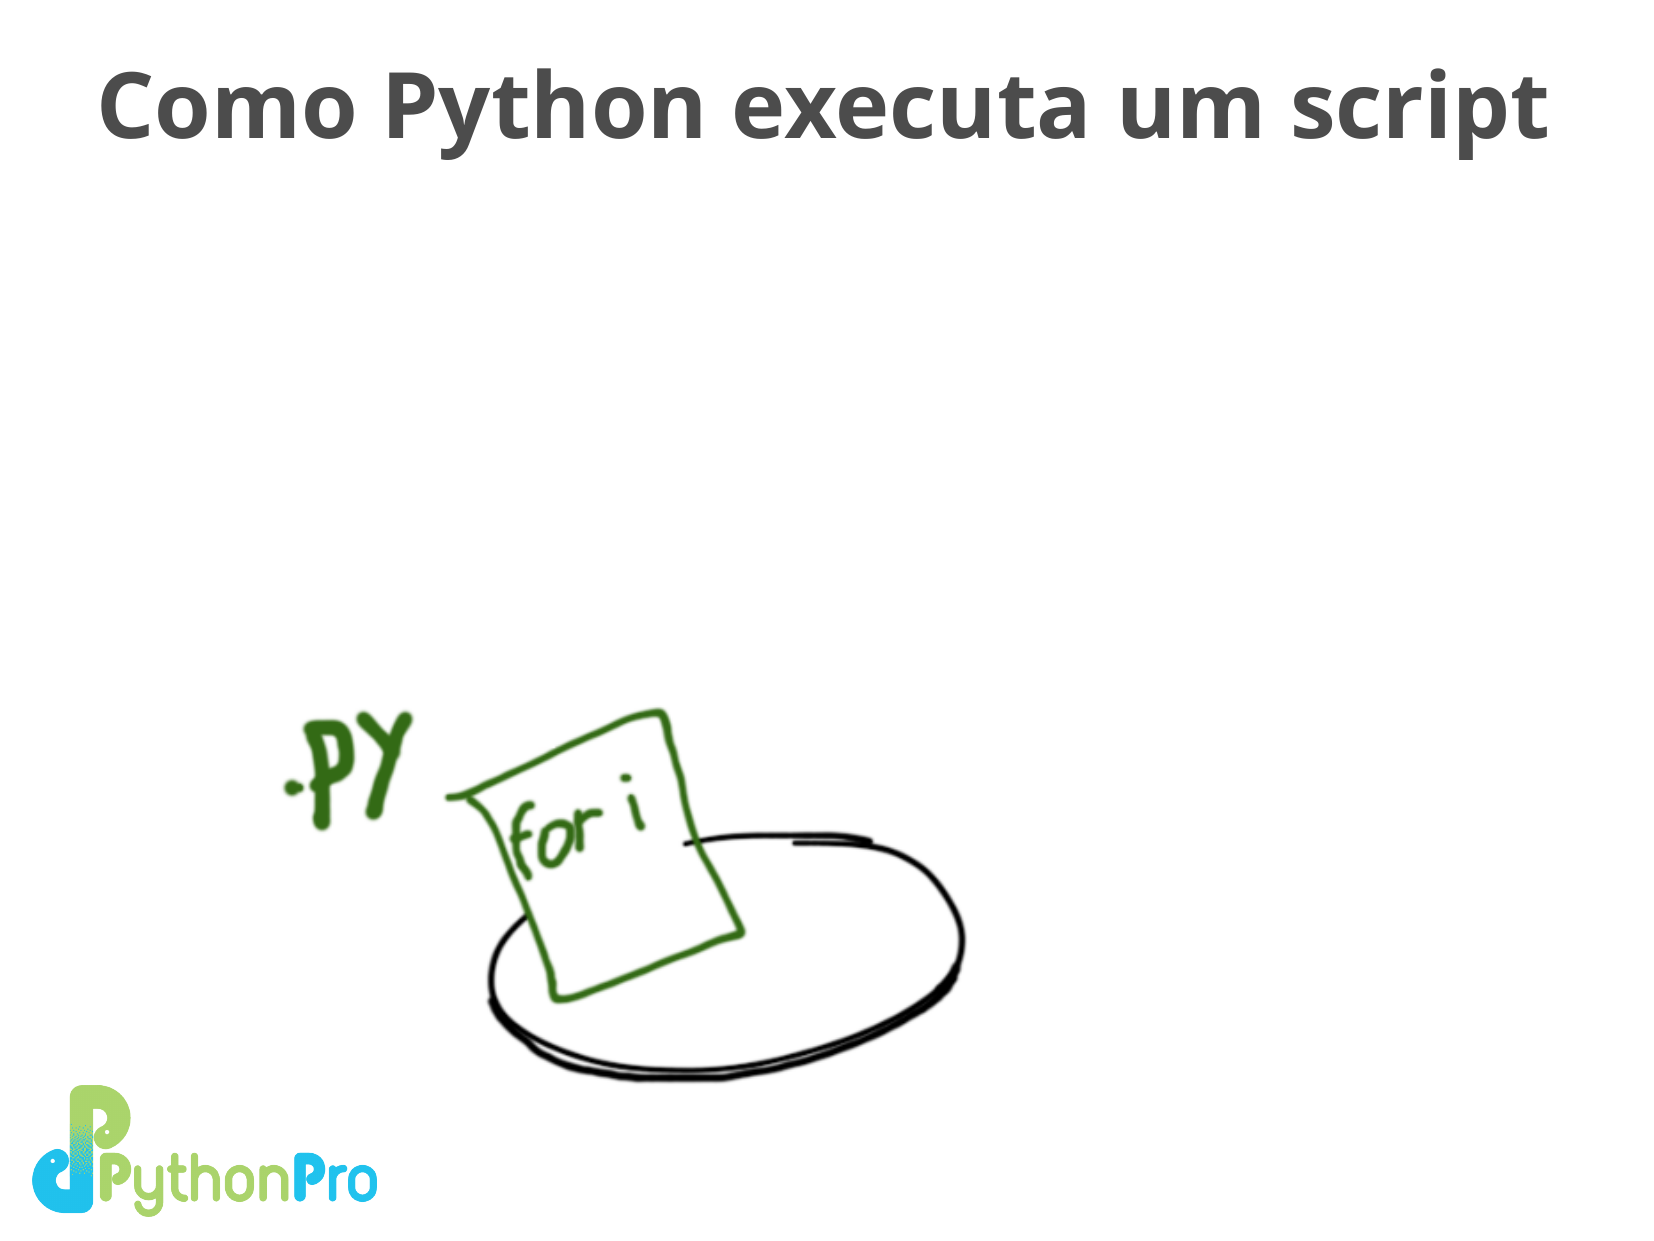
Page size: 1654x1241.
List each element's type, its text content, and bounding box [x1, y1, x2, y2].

title Como Python executa um script [79, 0, 1568, 208]
picture [32, 241, 1418, 1217]
